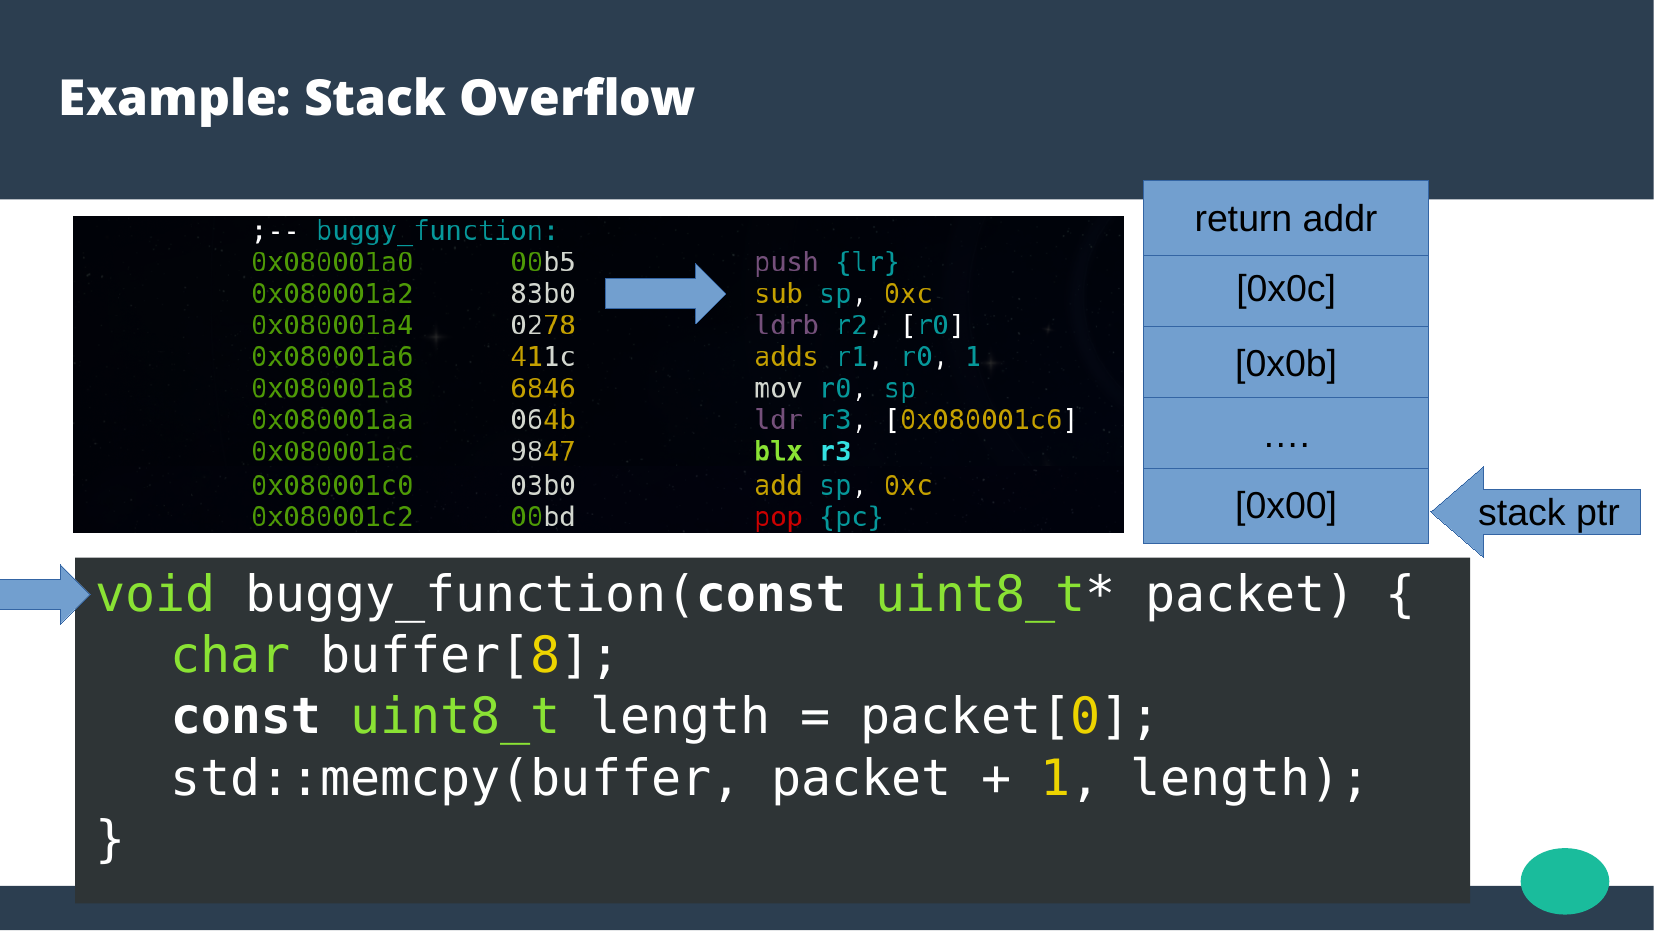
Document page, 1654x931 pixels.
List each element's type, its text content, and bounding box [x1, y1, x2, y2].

text_box [0x0c] [1143, 256, 1429, 326]
picture [73, 216, 1124, 533]
title Example: Stack Overflow [59, 37, 1595, 155]
text_box [0x00] [1143, 468, 1429, 544]
text_box [0x0b] [1143, 326, 1429, 397]
text_box stack ptr [1430, 466, 1641, 558]
text_box return addr [1143, 180, 1429, 256]
text_box …. [1143, 397, 1429, 468]
text_box [0, 564, 91, 625]
text_box [605, 263, 726, 324]
text_box void buggy_function(const uint8_t* packet) { char buffer[8]; const uint8_t length = packet[0]; std::memcpy(buffer, packet + 1, length); } [75, 557, 1471, 904]
